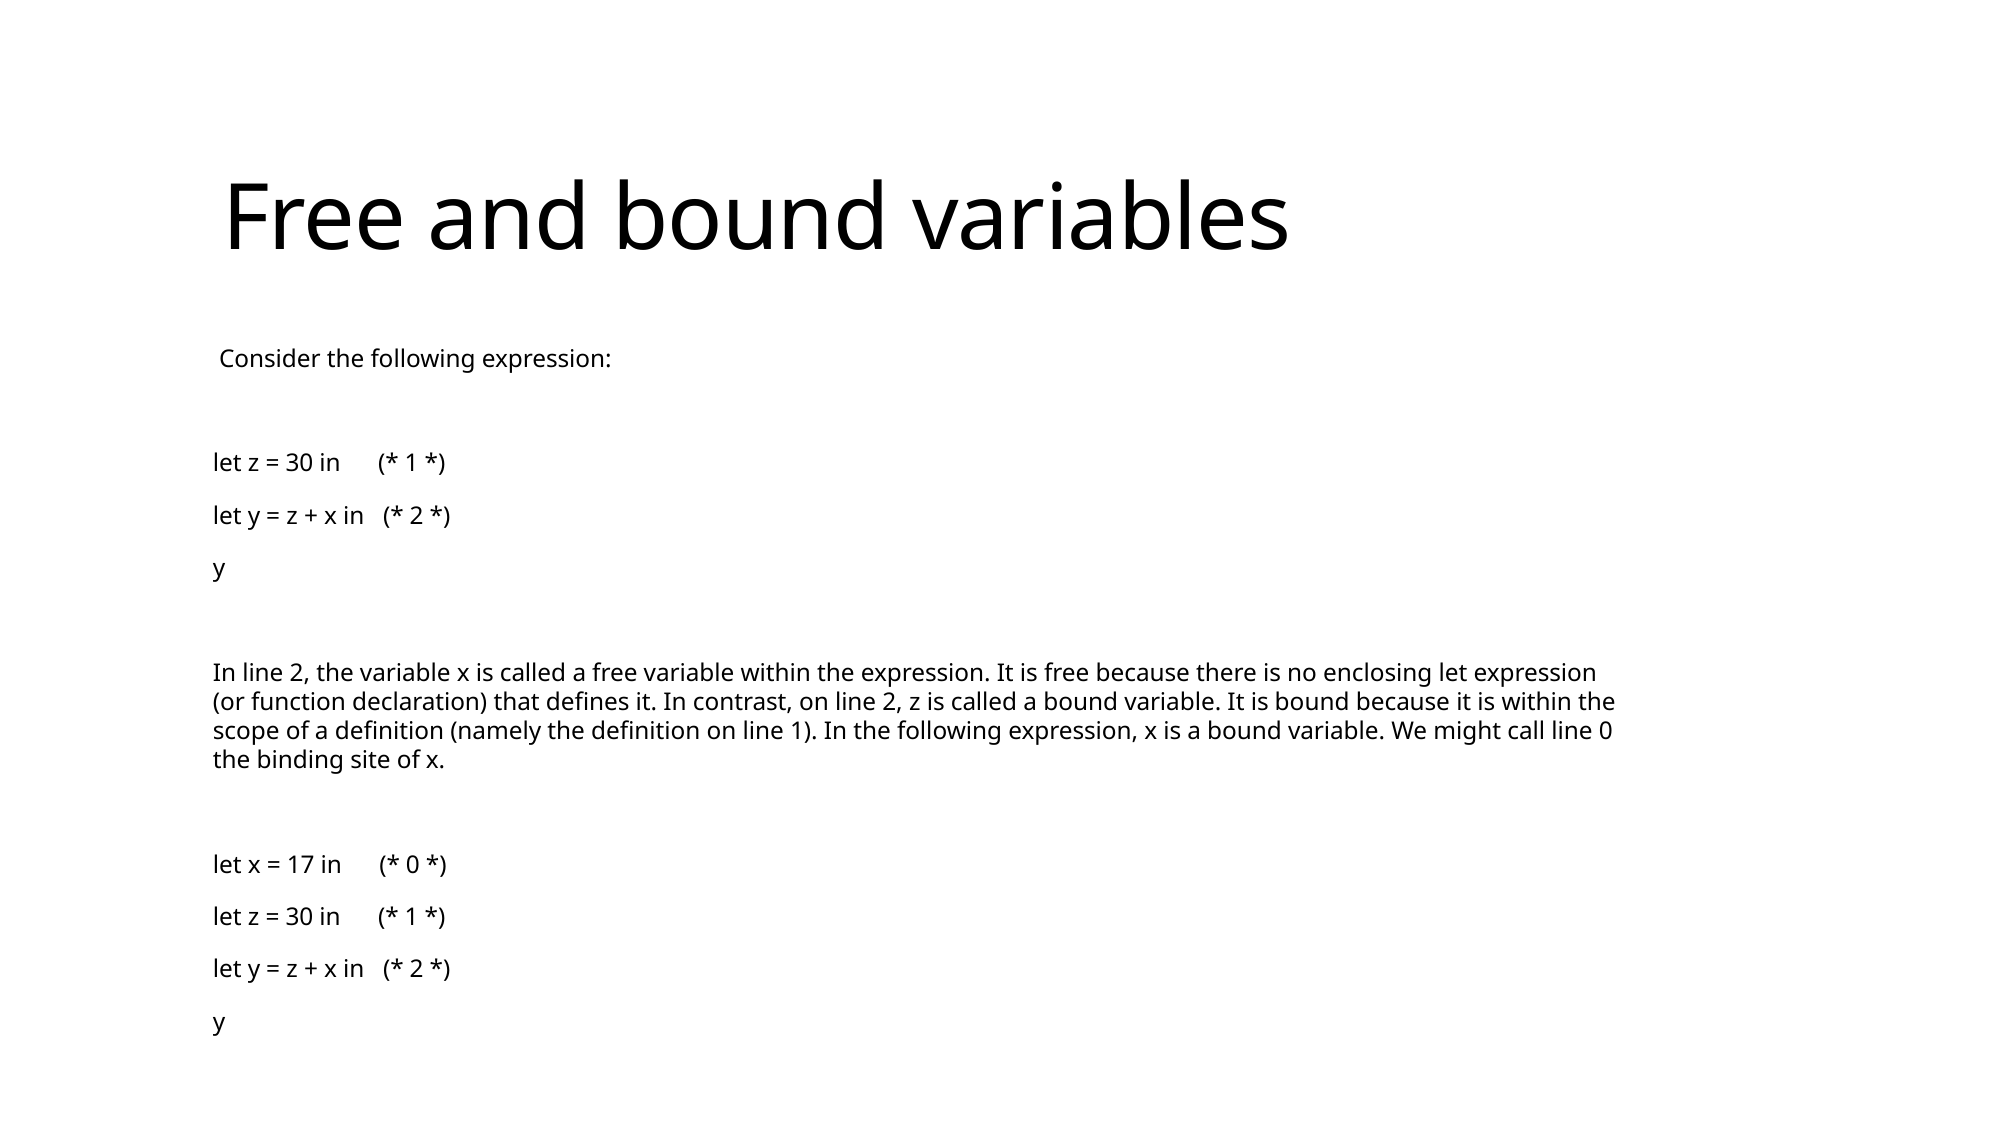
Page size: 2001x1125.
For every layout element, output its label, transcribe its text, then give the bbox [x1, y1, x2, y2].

title Free and bound variables [206, 60, 1797, 278]
list Consider the following expression: let z = 30 in (* 1 *) let y = z + x in (* 2 *) y In line 2, the variable x is called a free variable within the expression. It is free because there is no enclosing let expression (or function declaration) that defines it. In contrast, on line 2, z is called a bound variable. It is bound because it is within the scope of a definition (namely the definition on line 1). In the following expression, x is a bound variable. We might call line 0 the binding site of x. let x = 17 in (* 0 *) let z = 30 in (* 1 *) let y = z + x in (* 2 *) y [212, 335, 1623, 1050]
